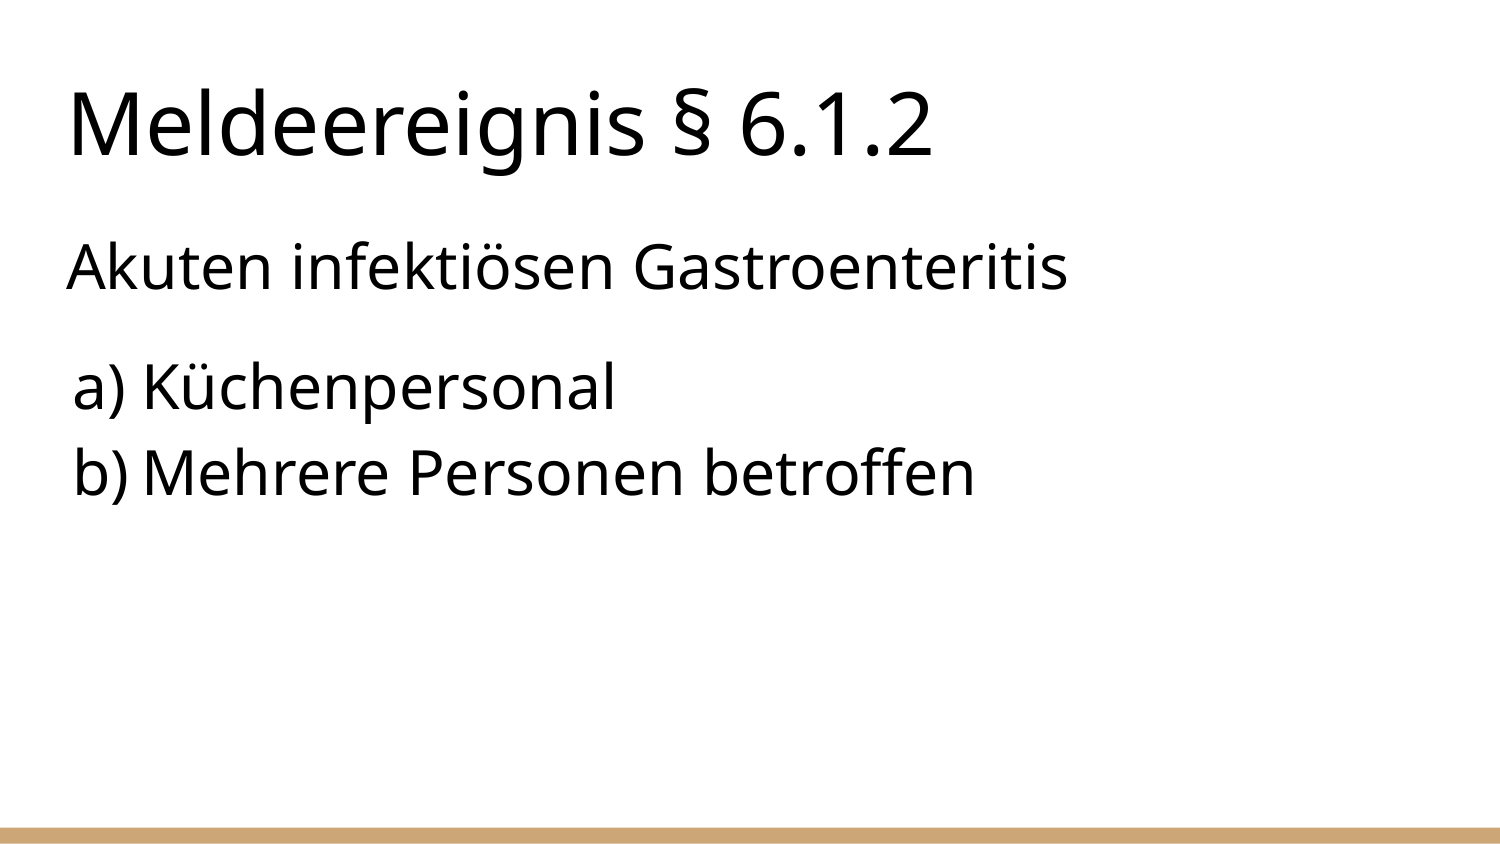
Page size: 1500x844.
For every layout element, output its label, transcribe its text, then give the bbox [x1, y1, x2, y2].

list Akuten infektiösen Gastroenteritis Küchenpersonal Mehrere Personen betroffen [51, 200, 1449, 752]
title Meldeereignis § 6.1.2 [51, 51, 1449, 189]
